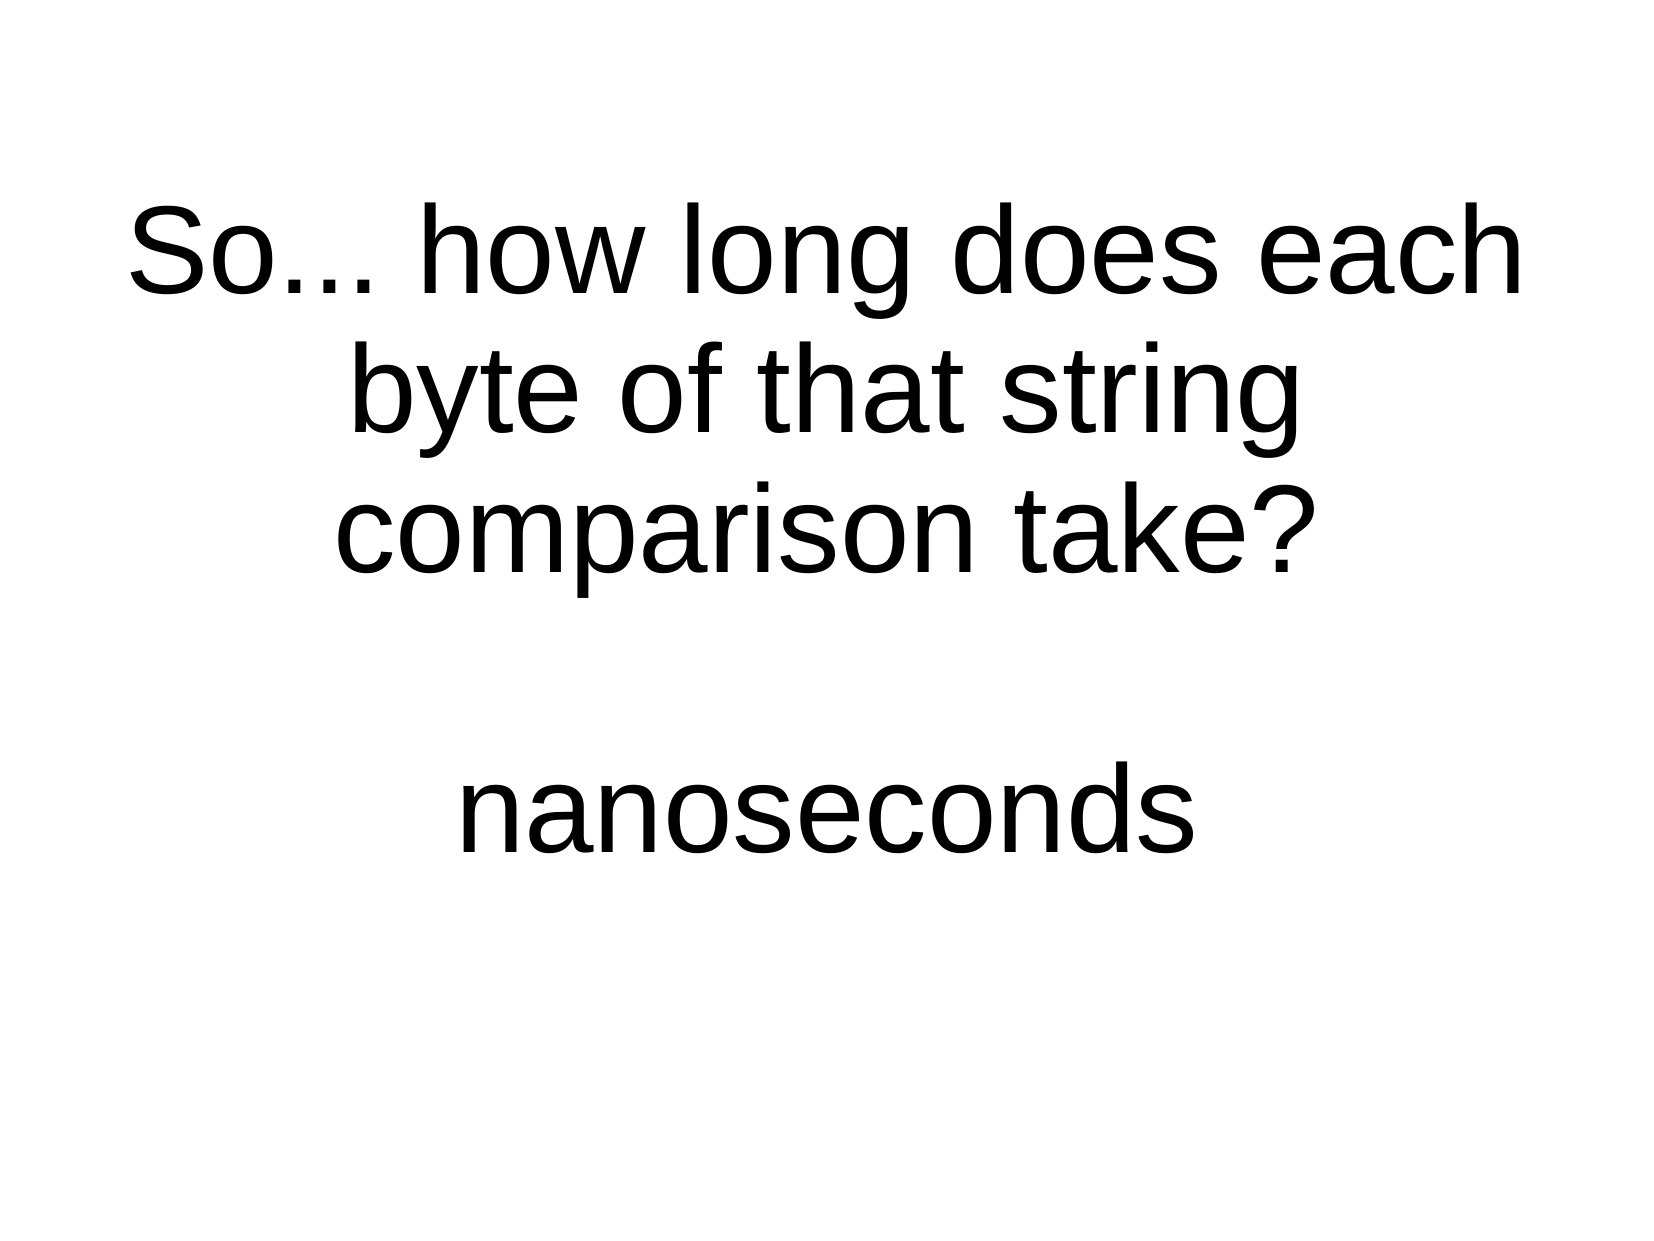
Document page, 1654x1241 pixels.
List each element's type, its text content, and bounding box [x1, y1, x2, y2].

subtitle So... how long does each byte of that string comparison take? nanoseconds [82, 49, 1571, 1010]
